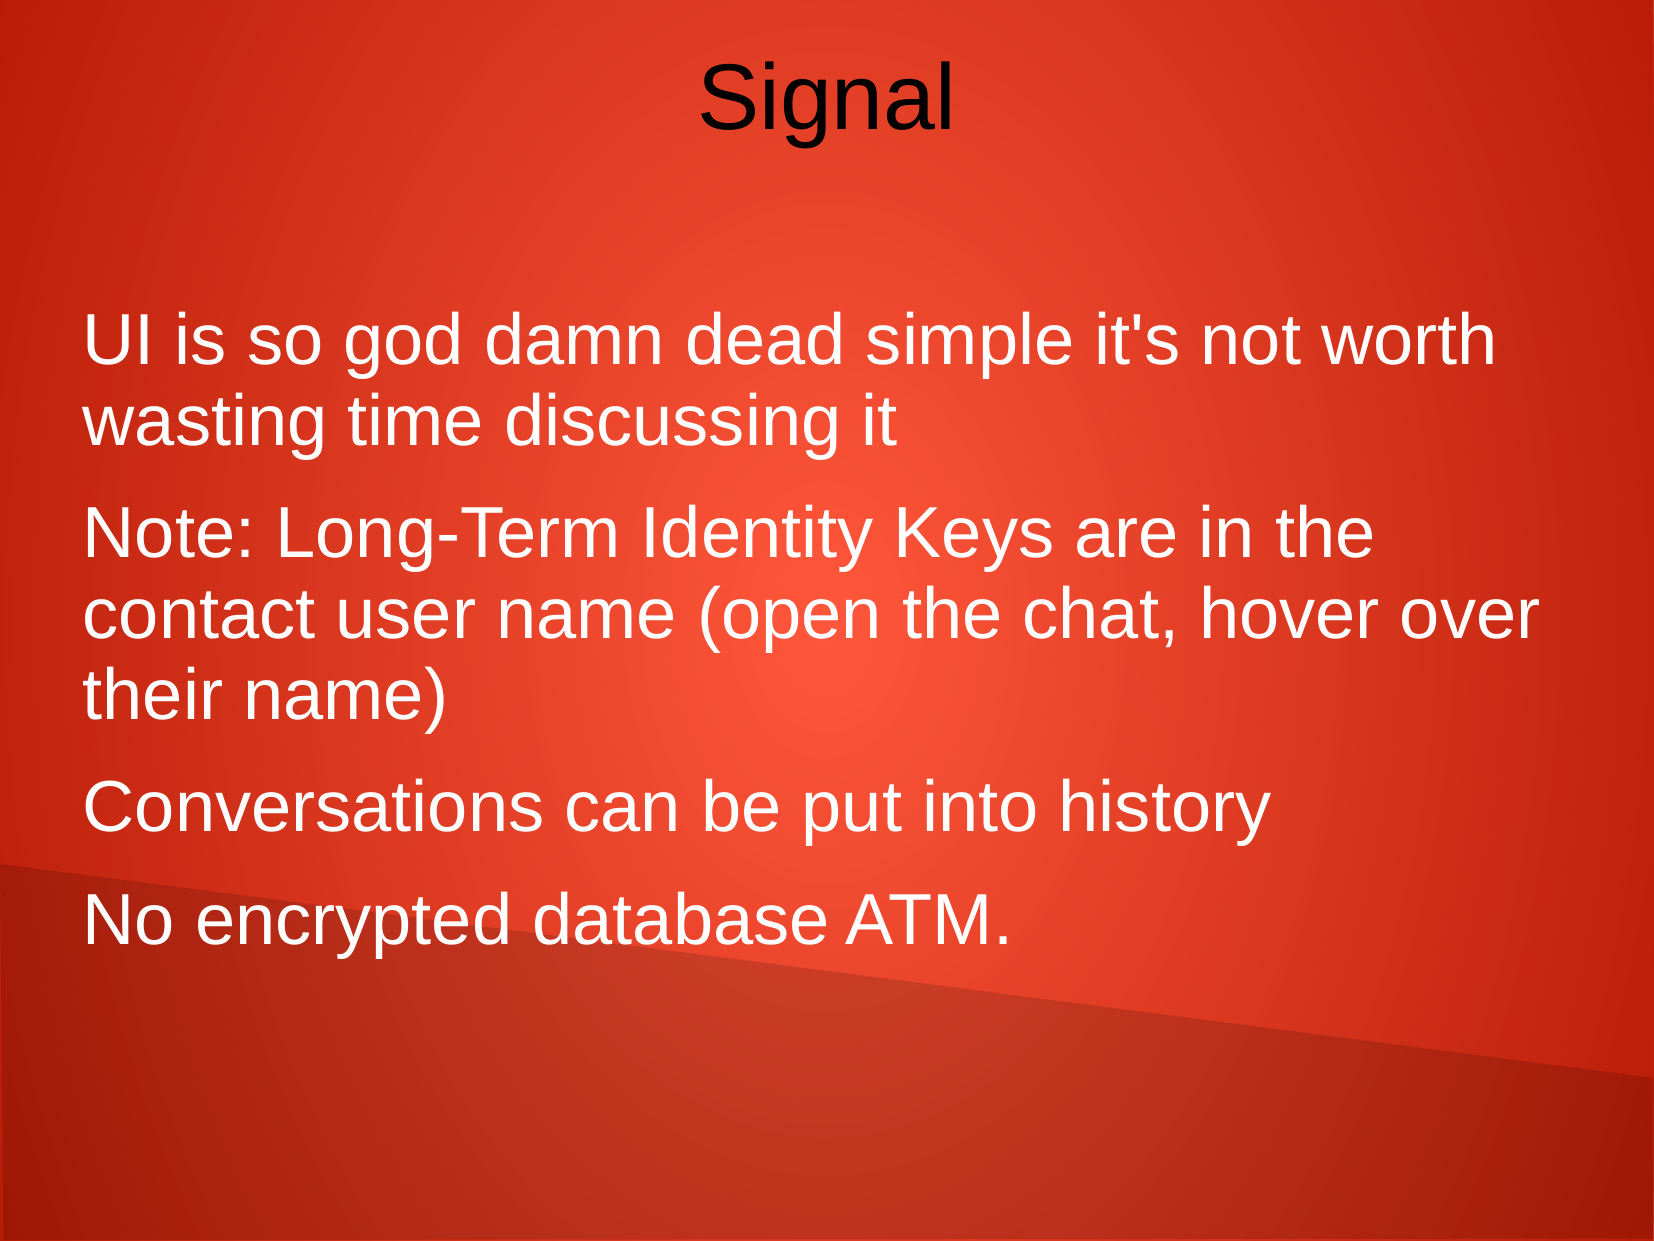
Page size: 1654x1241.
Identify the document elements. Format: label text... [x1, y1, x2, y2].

list UI is so god damn dead simple it's not worth wasting time discussing it Note: Long-Term Identity Keys are in the contact user name (open the chat, hover over their name) Conversations can be put into history No encrypted database ATM. [82, 299, 1571, 1019]
title Signal [82, 45, 1571, 254]
